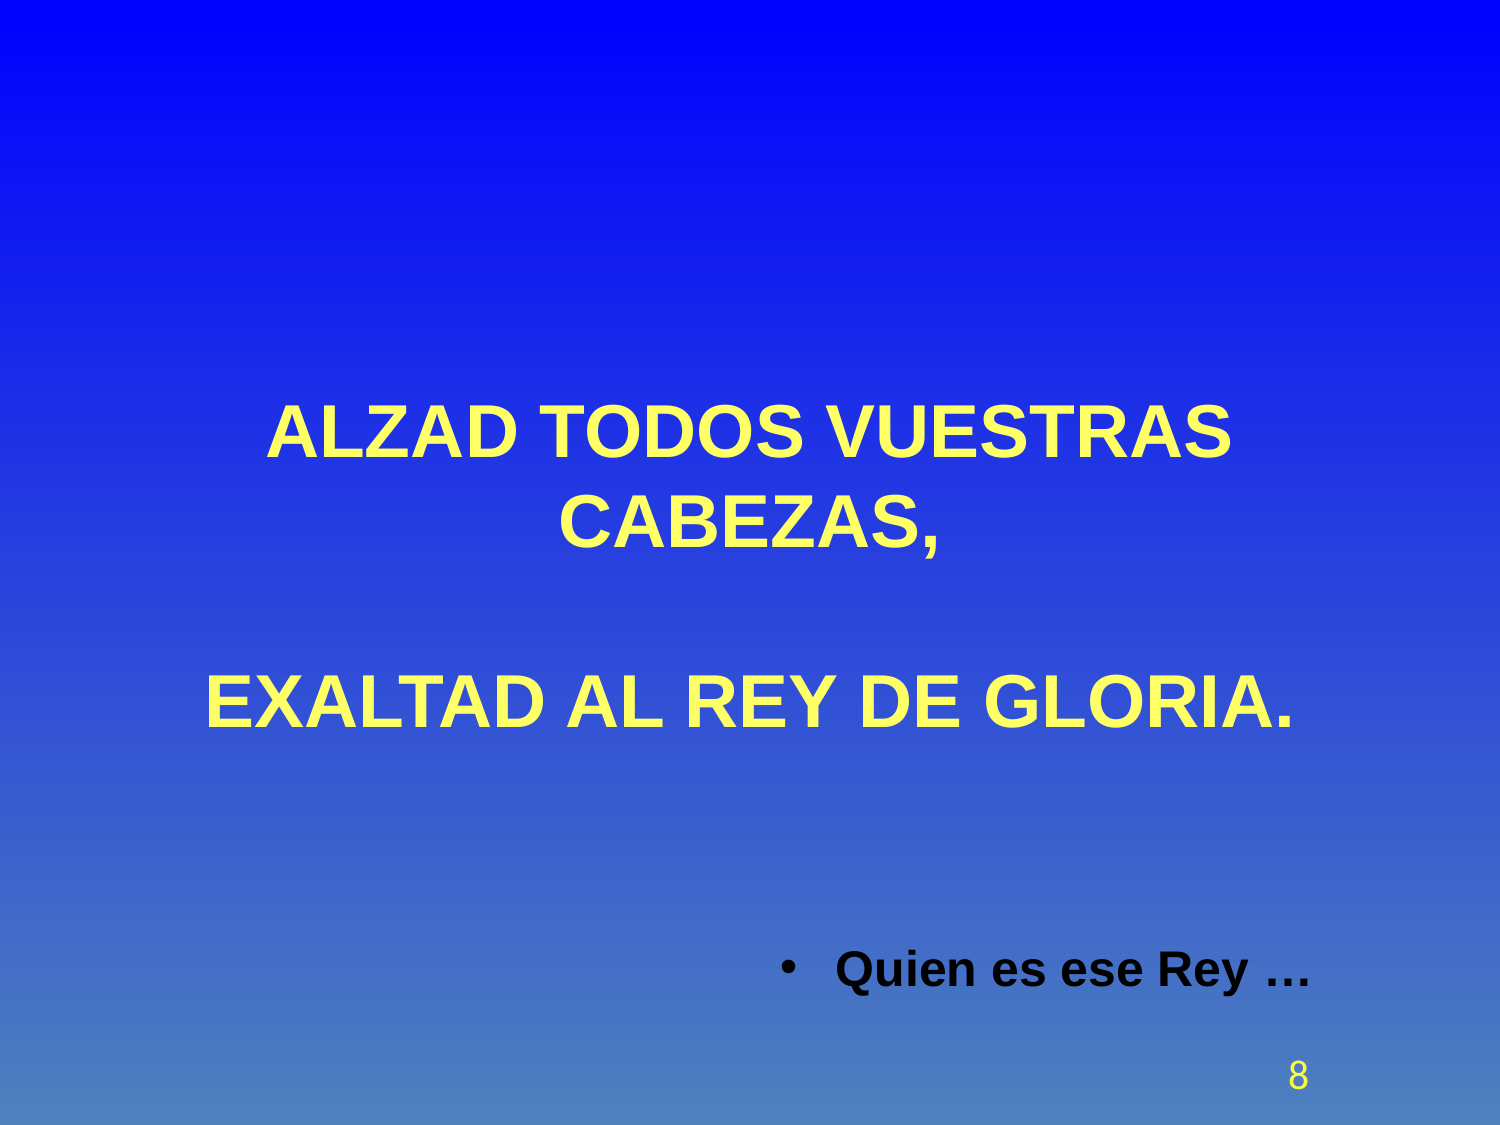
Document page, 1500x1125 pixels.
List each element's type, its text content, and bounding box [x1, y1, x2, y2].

title ALZAD TODOS VUESTRAS CABEZAS, EXALTAD AL REY DE GLORIA. [75, 468, 1426, 657]
text_box <número> [974, 1042, 1325, 1103]
text_box Quien es ese Rey … [616, 928, 1329, 1012]
